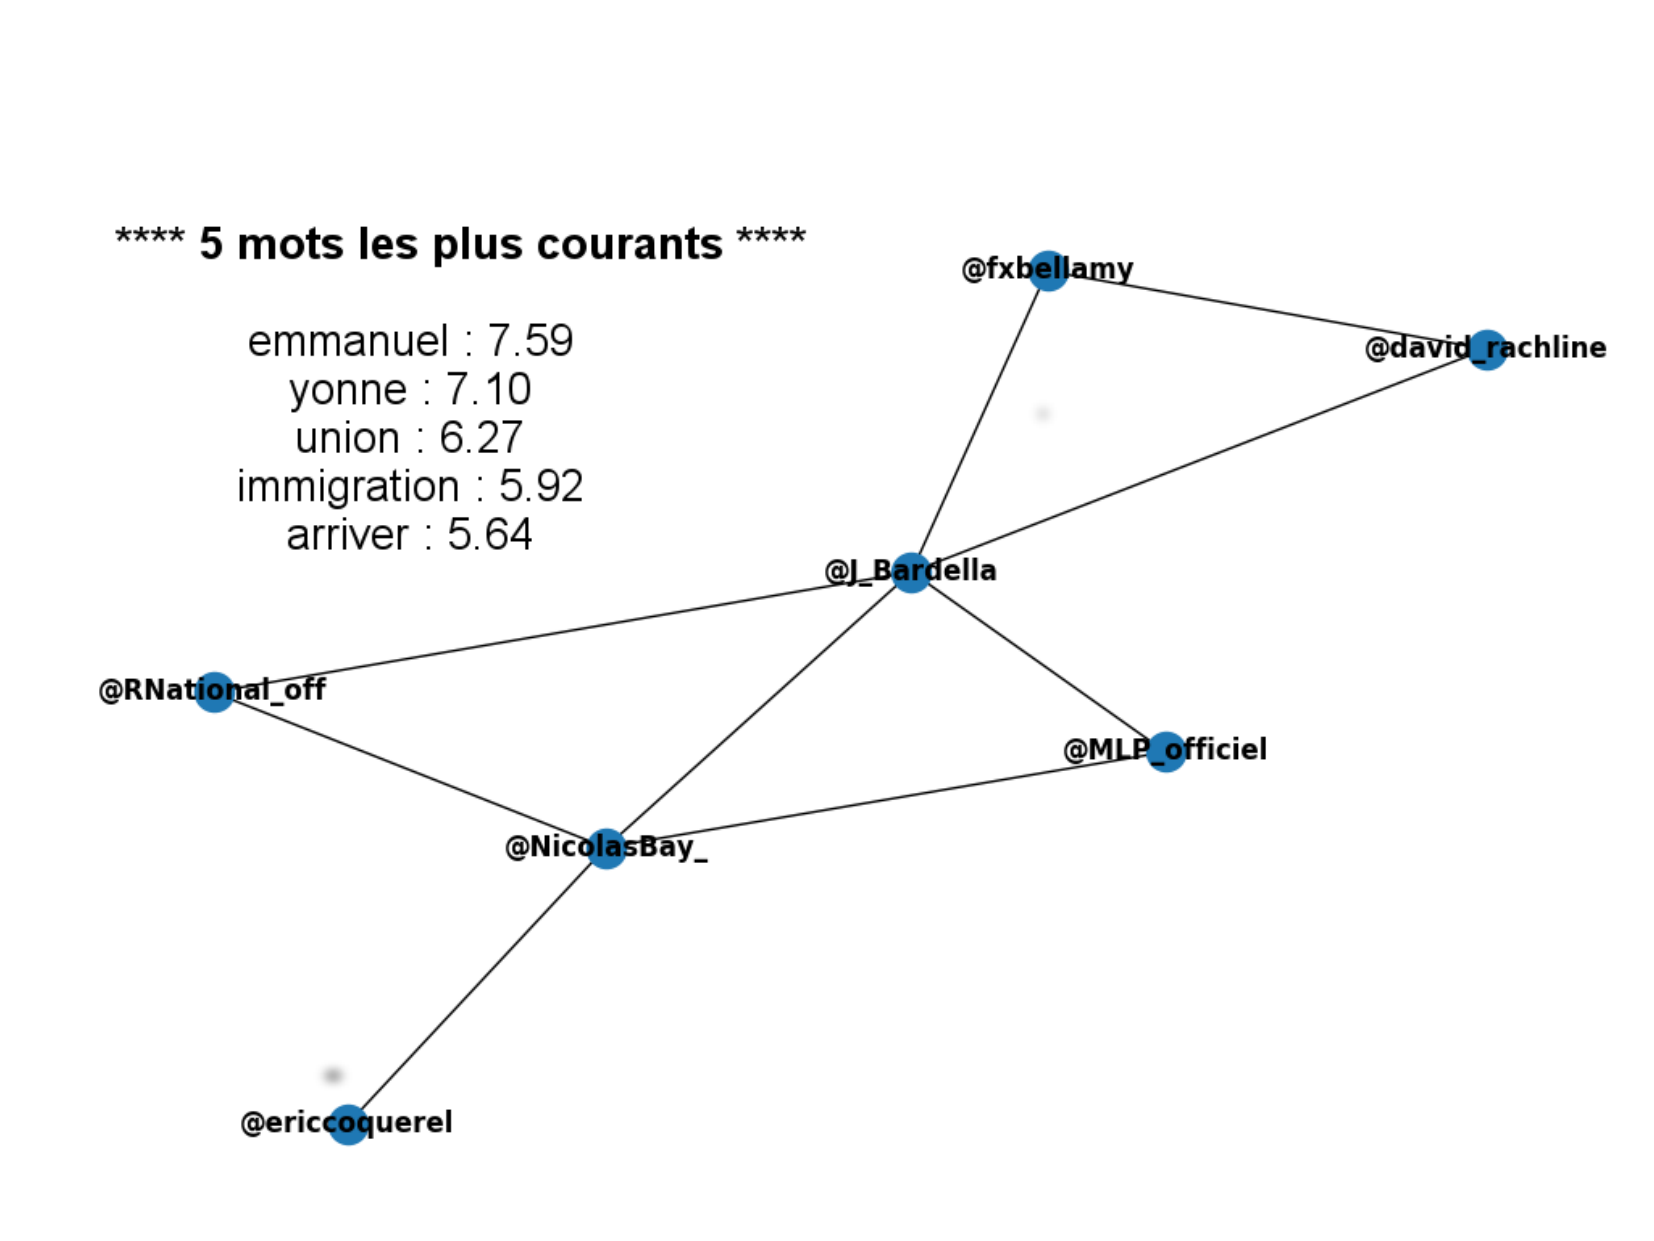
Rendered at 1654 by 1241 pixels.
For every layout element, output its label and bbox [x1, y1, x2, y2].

picture [26, 177, 1619, 1205]
